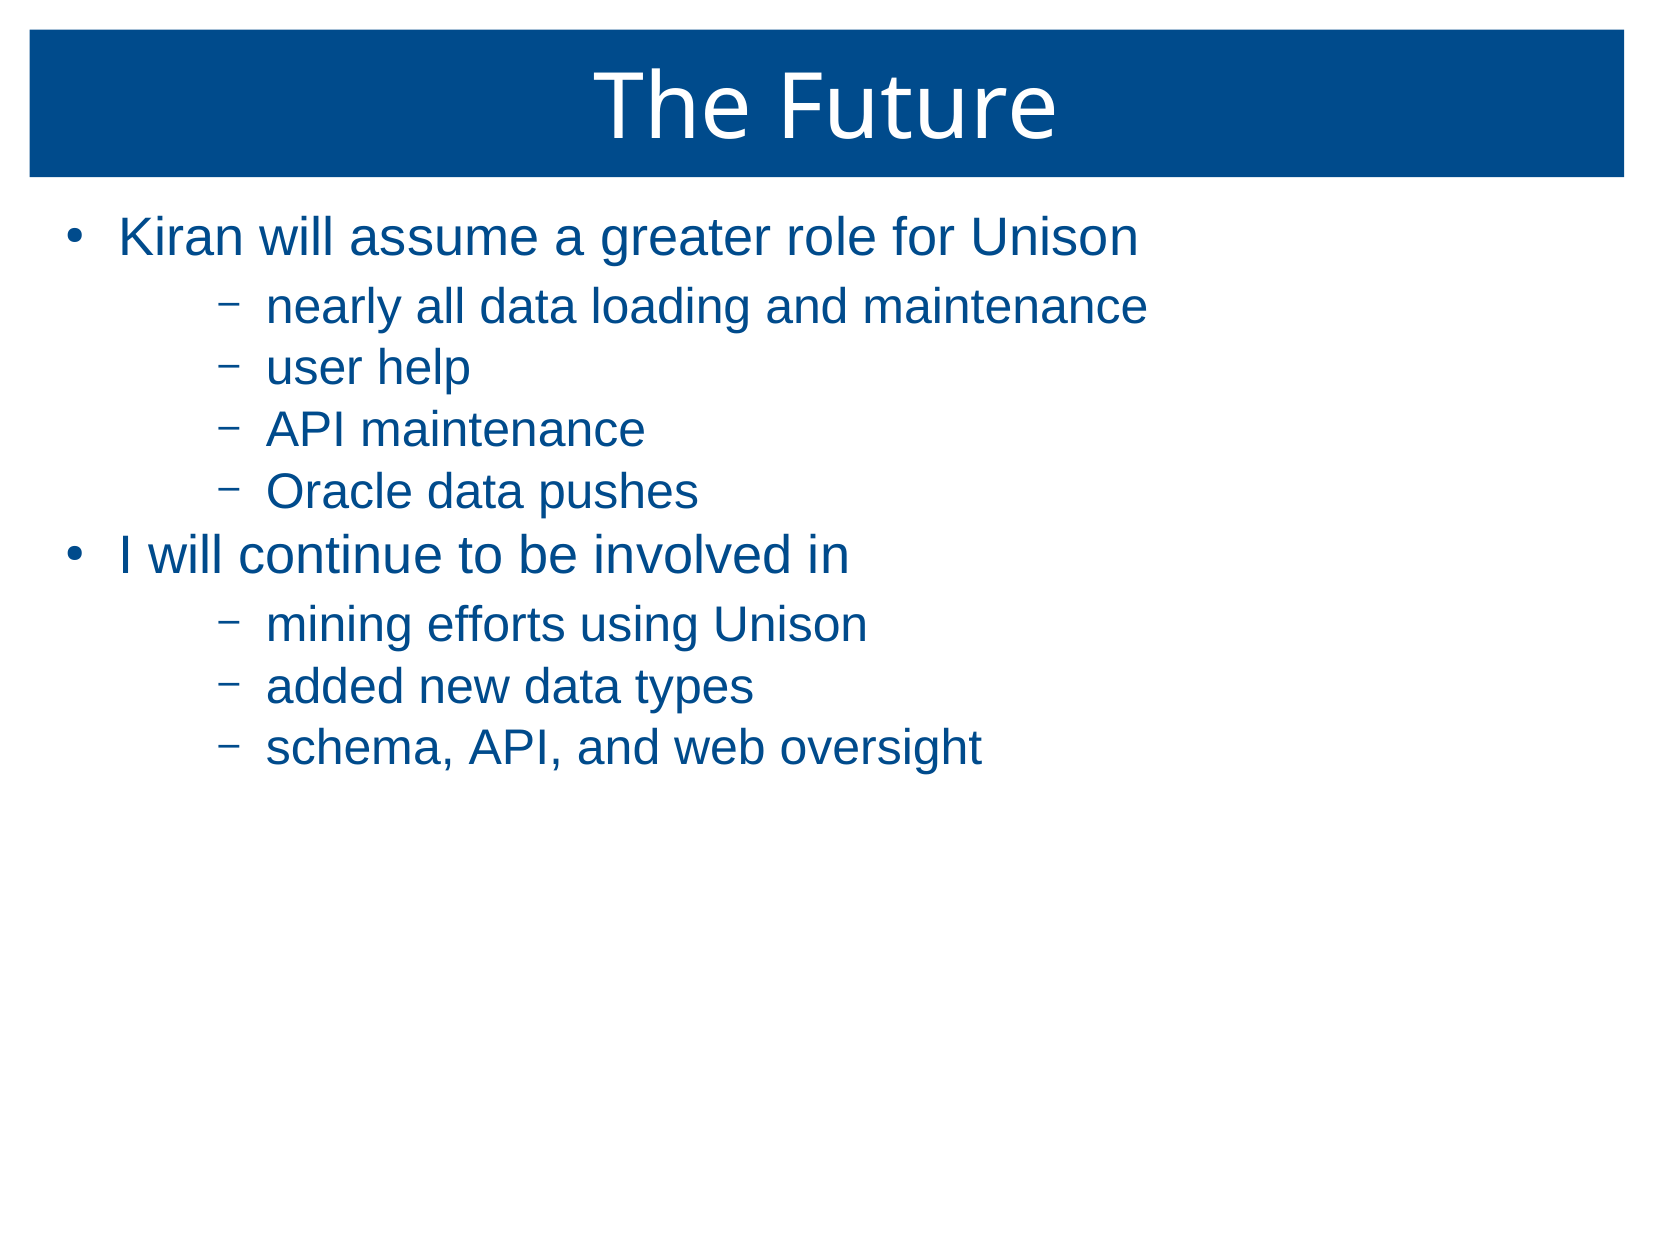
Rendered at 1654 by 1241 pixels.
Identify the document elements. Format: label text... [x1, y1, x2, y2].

list Kiran will assume a greater role for Unison nearly all data loading and maintenance user help API maintenance Oracle data pushes I will continue to be involved in mining efforts using Unison added new data types schema, API, and web oversight [29, 206, 1625, 1152]
title The Future [29, 29, 1625, 178]
